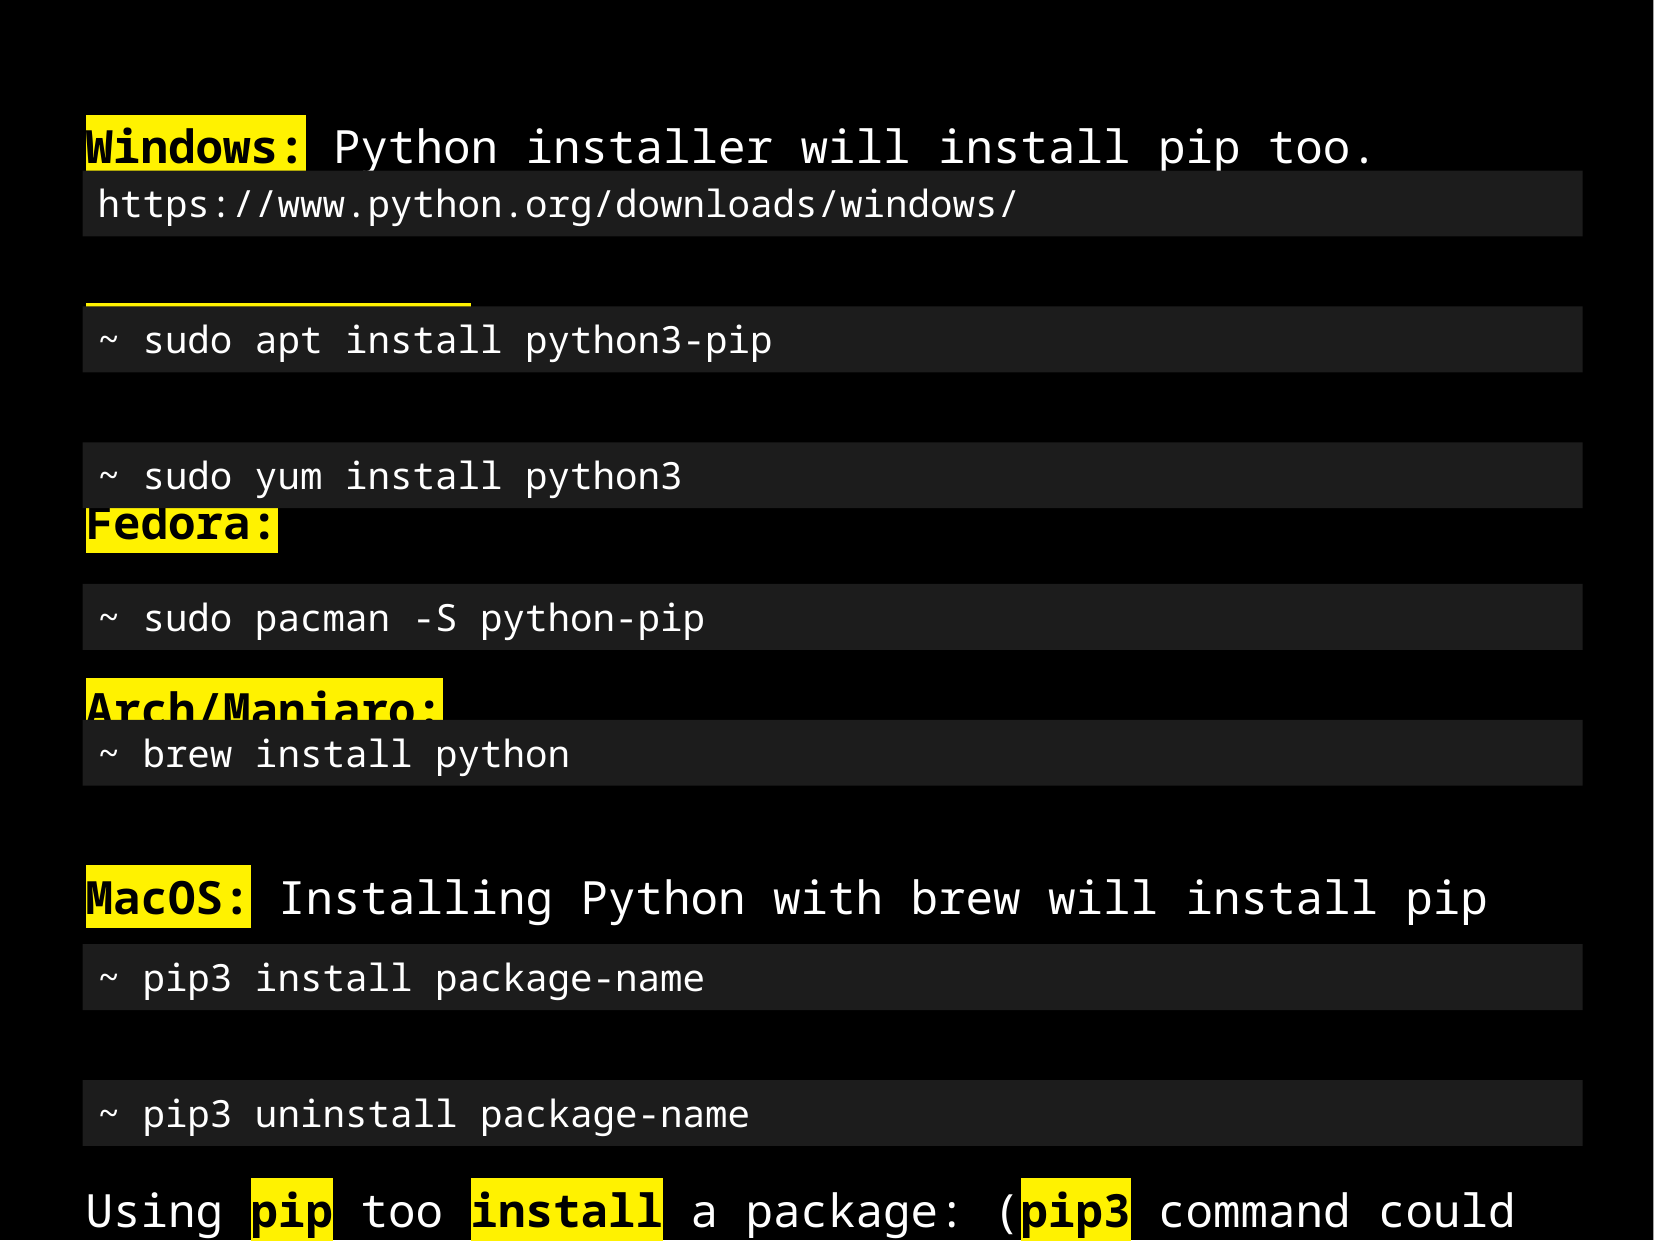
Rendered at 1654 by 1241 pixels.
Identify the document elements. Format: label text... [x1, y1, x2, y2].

text_box https://www.python.org/downloads/windows/ [82, 170, 1583, 224]
text_box ~ sudo apt install python3-pip [82, 306, 1583, 359]
text_box ~ pip3 install package-name [82, 944, 1583, 997]
text_box ~ pip3 uninstall package-name [82, 1080, 1583, 1133]
text_box ~ sudo pacman -S python-pip [82, 583, 1583, 637]
text_box ~ sudo yum install python3 [82, 442, 1583, 495]
text_box Windows: Python installer will install pip too. Ubuntu/Debian: Fedora: Arch/Manjaro: MacOS: Installing Python with brew will install pip too. Using pip too install a package: (pip3 command could be pip in some OSes like Windows, in Ubuntu it is pip3) uninstalling a package: [70, 107, 1571, 1084]
text_box ~ brew install python [82, 719, 1583, 773]
